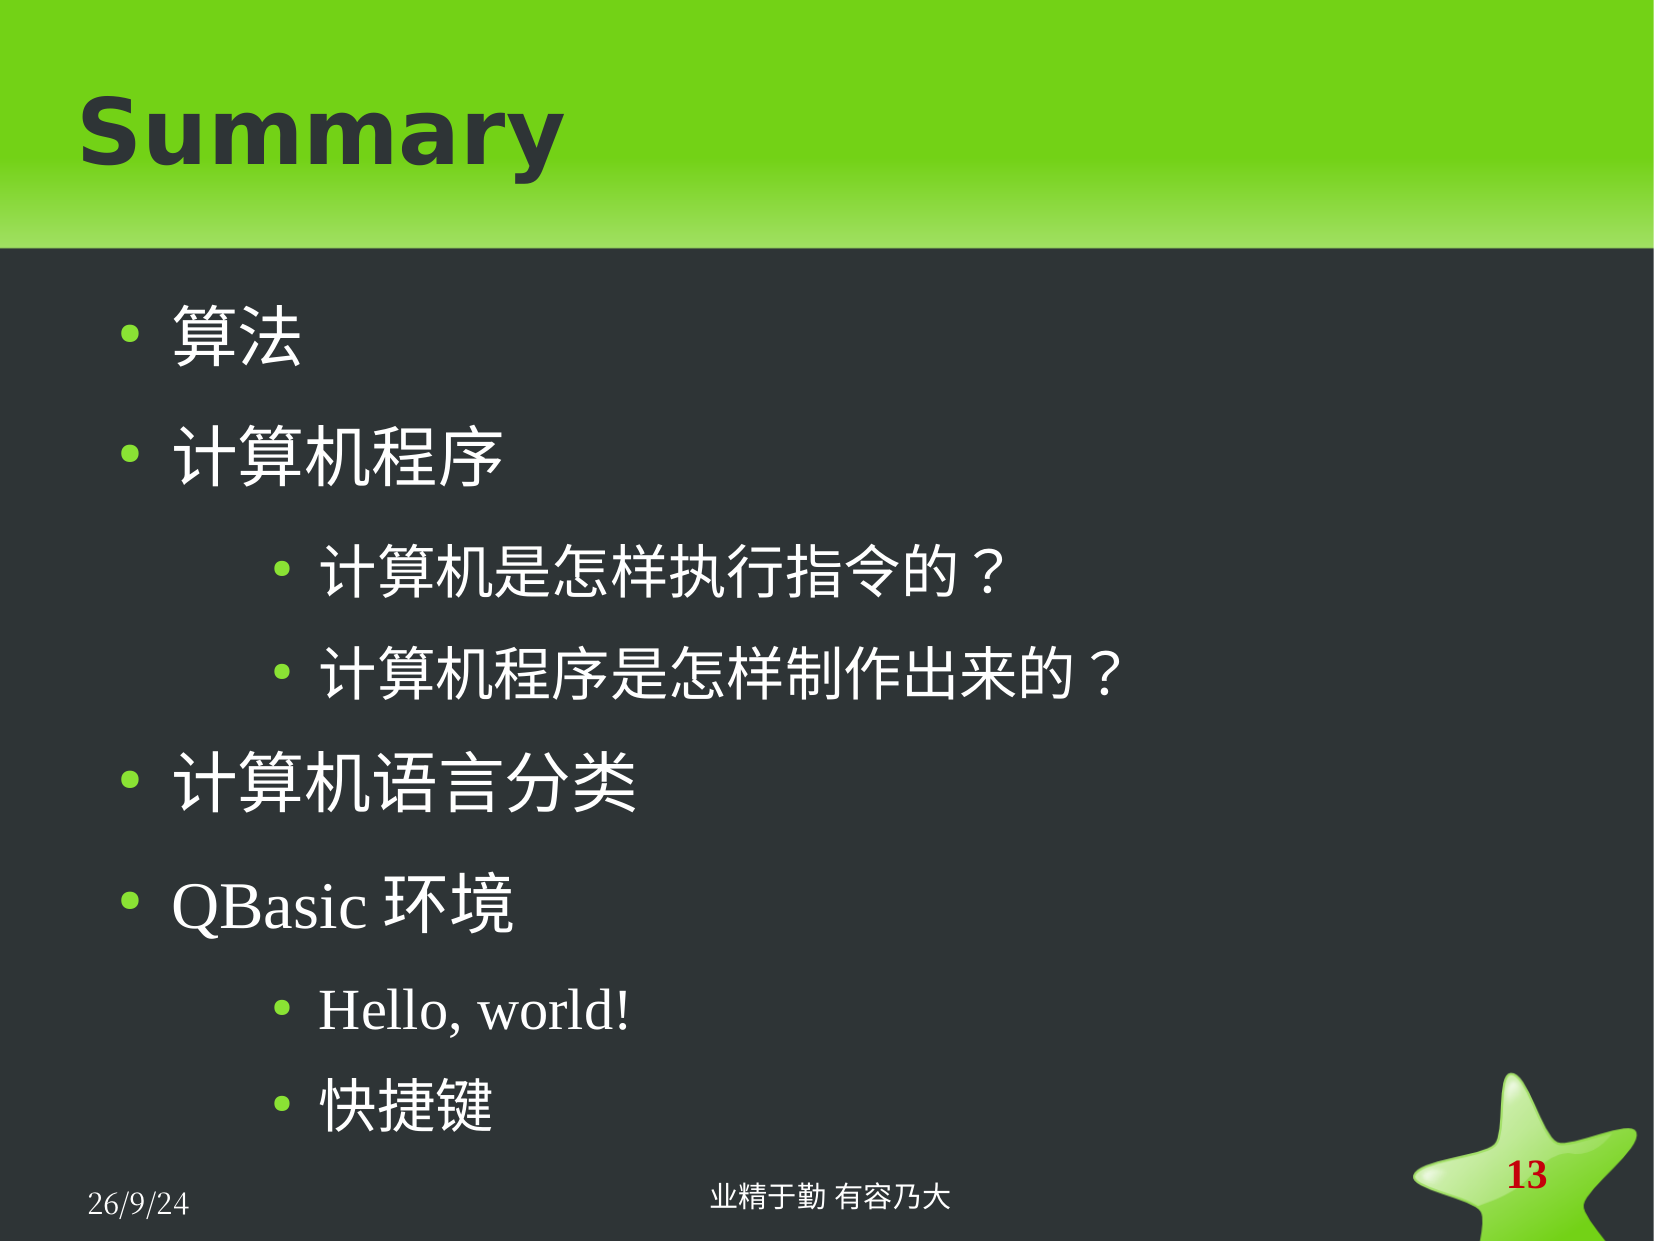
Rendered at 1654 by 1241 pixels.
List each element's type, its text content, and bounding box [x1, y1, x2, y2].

picture [0, 0, 1654, 1241]
list 算法 计算机程序 计算机是怎样执行指令的？ 计算机程序是怎样制作出来的？ 计算机语言分类 QBasic环境 Hello, world! 快捷键 [82, 290, 1571, 1109]
title Summary [76, 29, 1565, 237]
